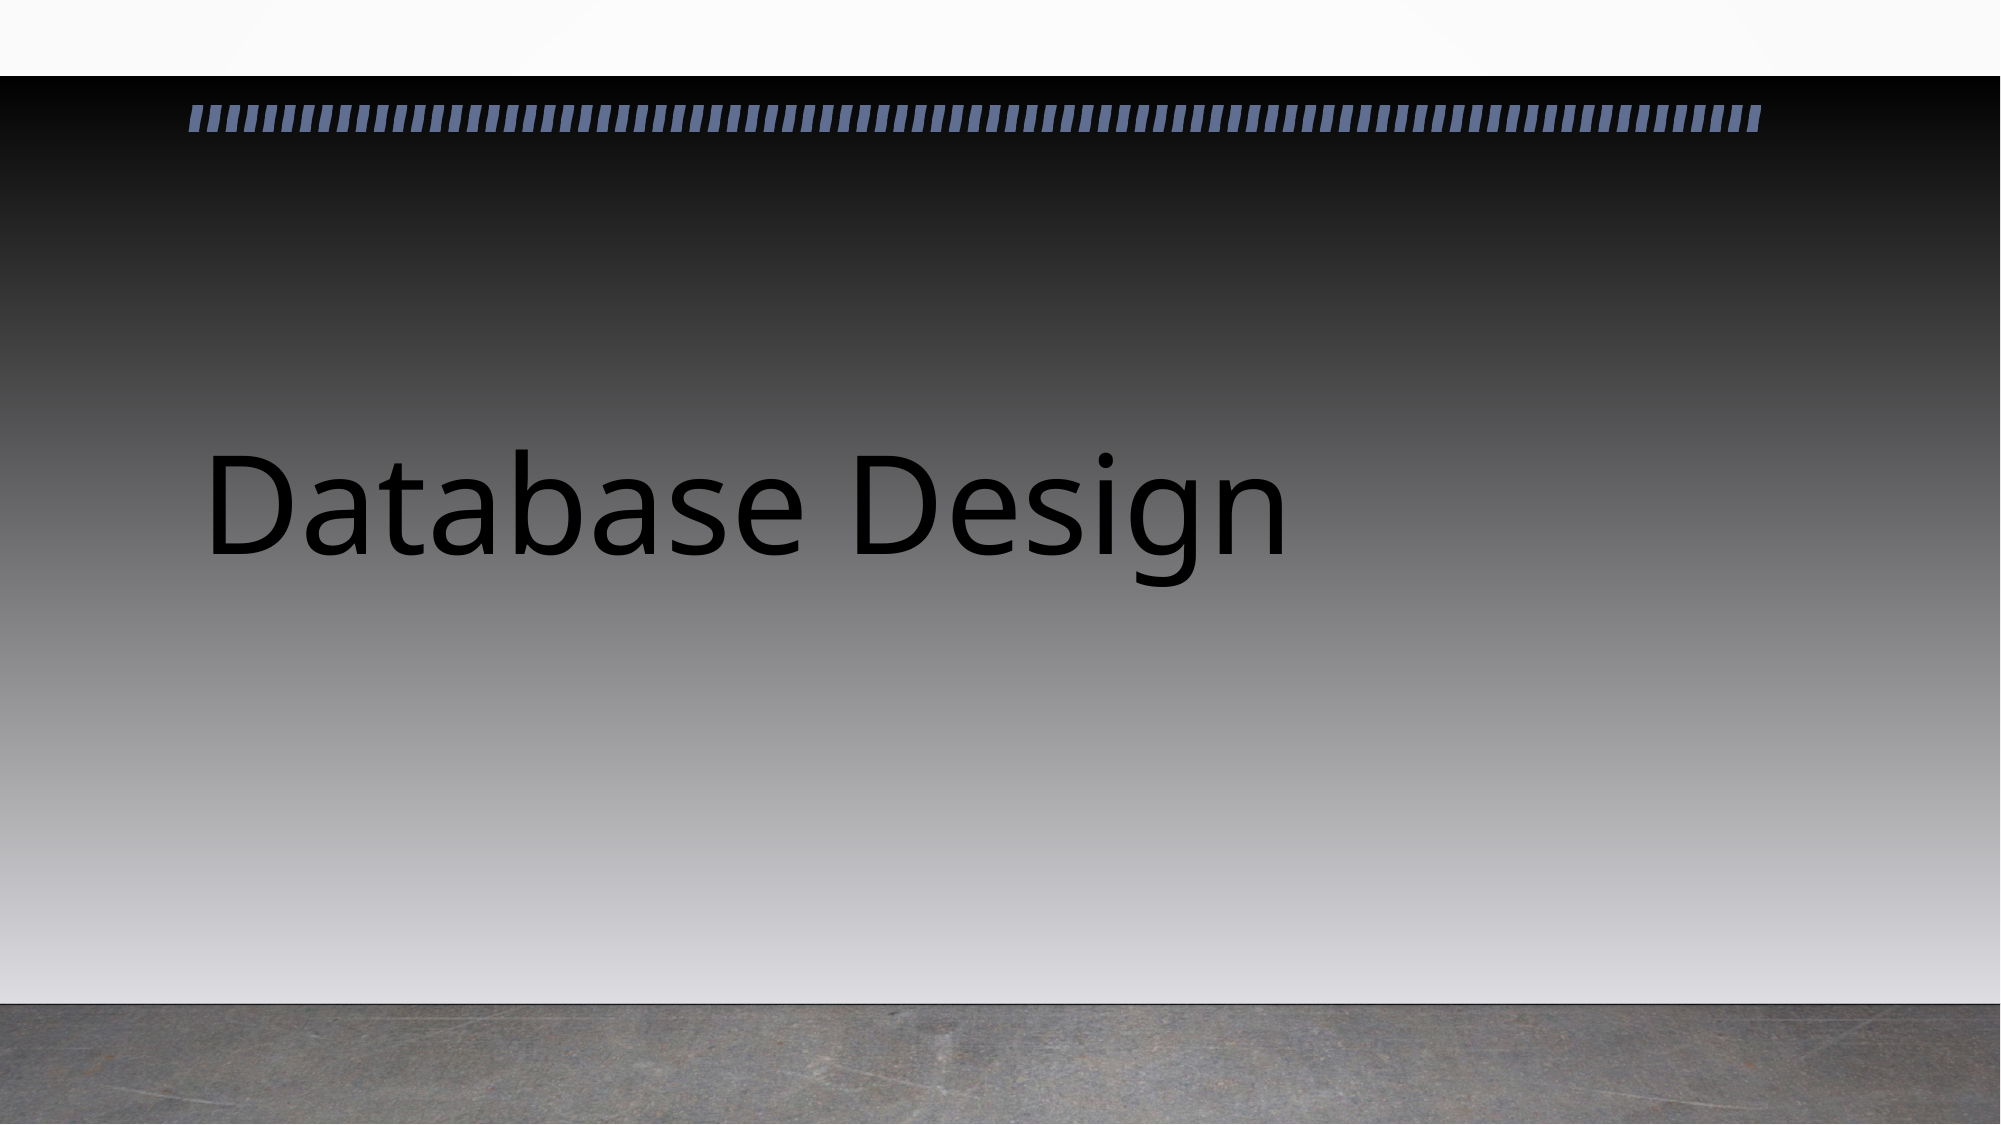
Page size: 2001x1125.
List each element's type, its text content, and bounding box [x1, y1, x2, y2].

title Database Design [185, 155, 1602, 585]
